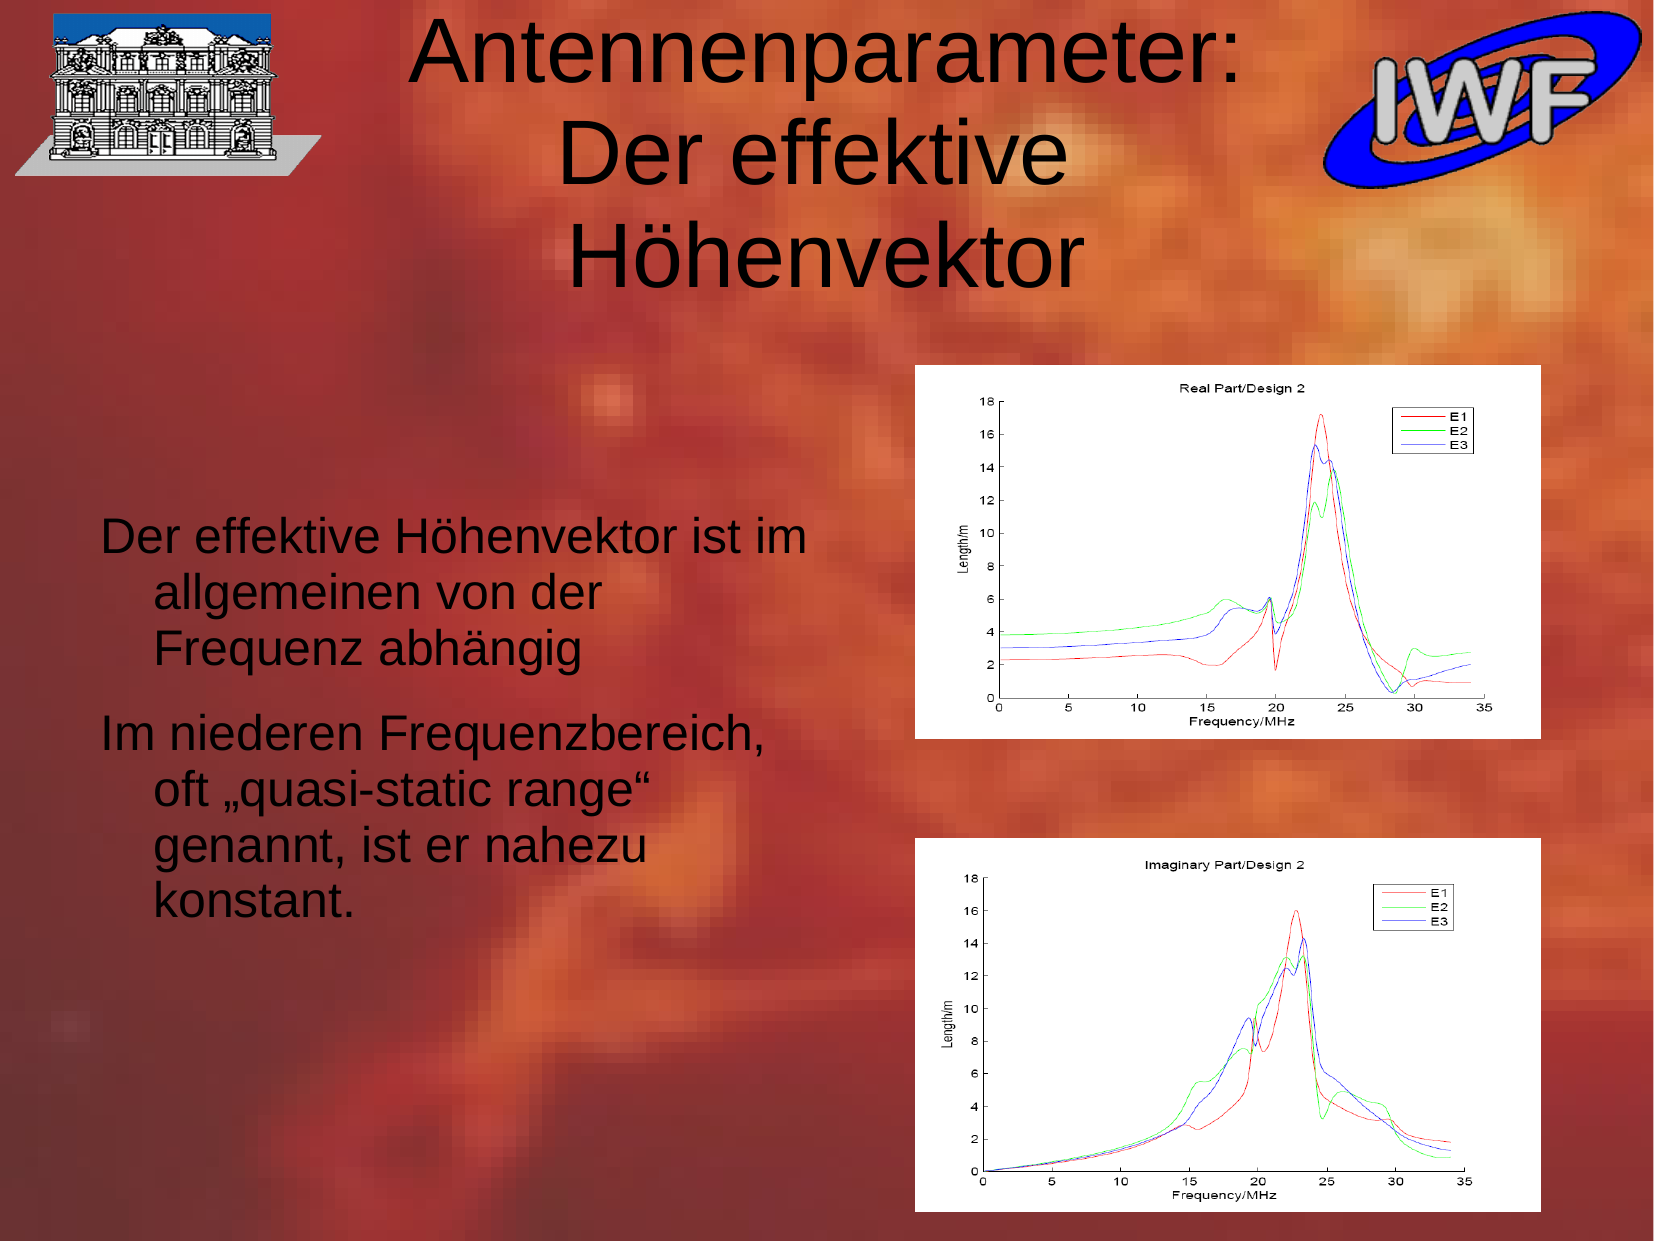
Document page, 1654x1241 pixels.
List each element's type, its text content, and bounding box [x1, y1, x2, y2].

picture [0, 0, 1654, 1241]
list Der effektive Höhenvektor ist im allgemeinen von der Frequenz abhängig Im niederen Frequenzbereich, oft „quasi-static range“ genannt, ist er nahezu konstant. [82, 508, 827, 993]
title Antennenparameter: Der effektive Höhenvektor [82, 0, 1571, 307]
